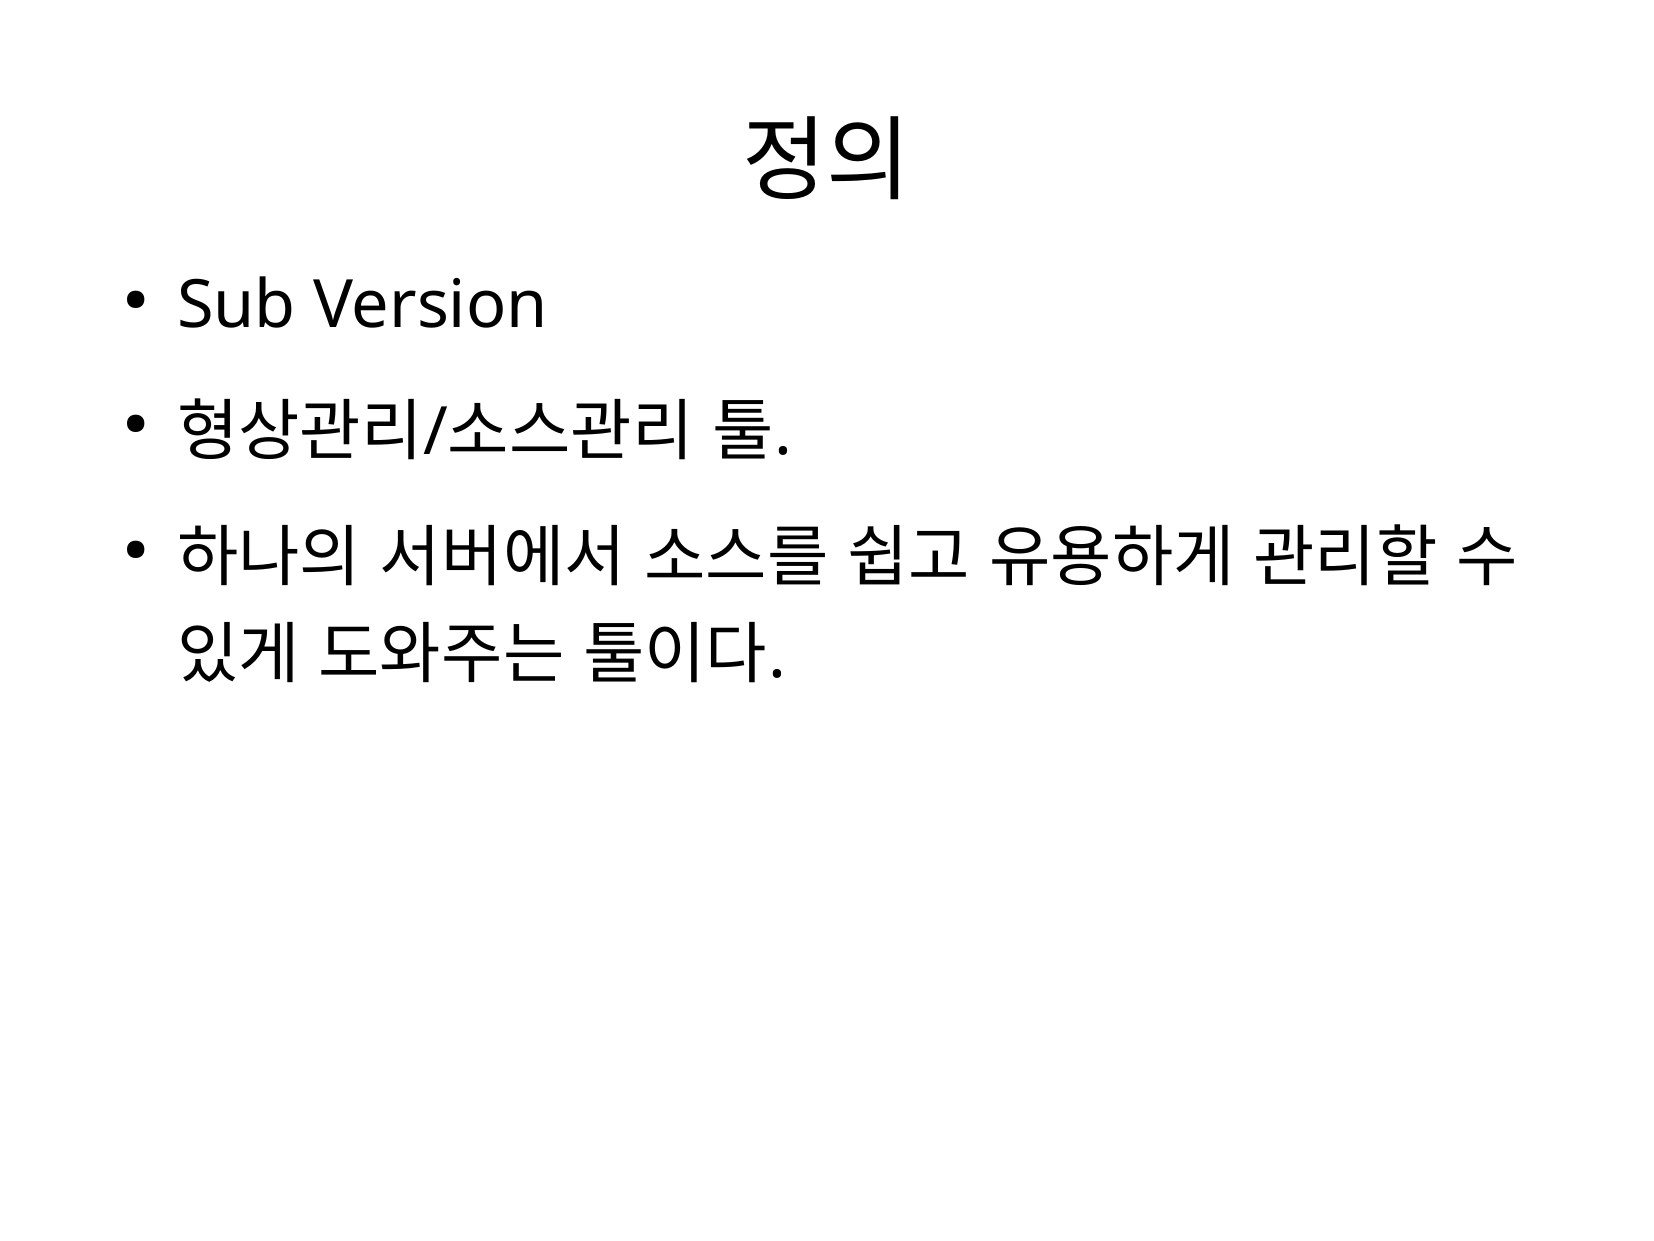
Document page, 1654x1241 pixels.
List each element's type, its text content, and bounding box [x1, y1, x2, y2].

list Sub Version 형상관리/소스관리 툴. 하나의 서버에서 소스를 쉽고 유용하게 관리할 수 있게 도와주는 툴이다. [106, 256, 1595, 1075]
title 정의 [82, 49, 1571, 257]
